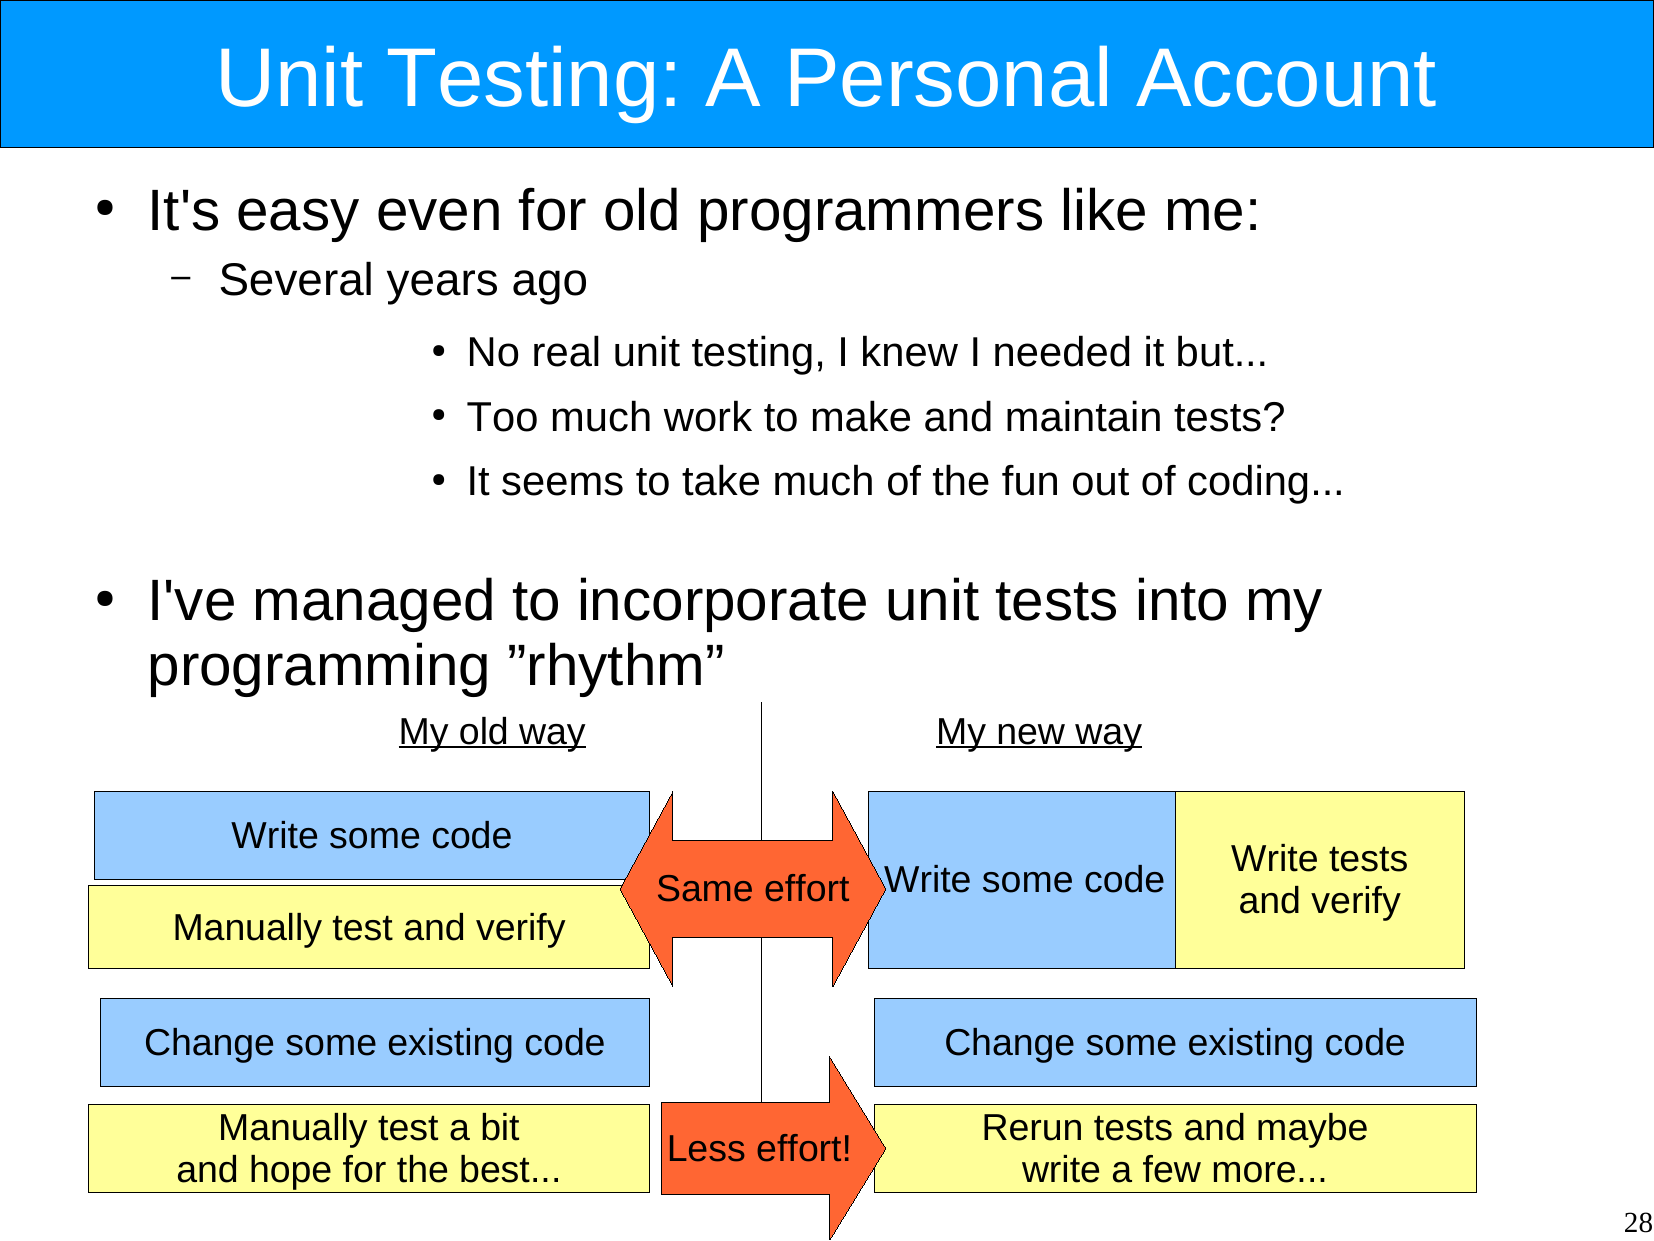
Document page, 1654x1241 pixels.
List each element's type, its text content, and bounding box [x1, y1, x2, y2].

text_box Write tests and verify [1175, 791, 1465, 969]
text_box My new way [921, 702, 1217, 760]
text_box My old way [383, 702, 680, 760]
text_box Write some code [868, 791, 1175, 969]
text_box Change some existing code [874, 998, 1477, 1087]
text_box Same effort [620, 791, 886, 987]
list It's easy even for old programmers like me: Several years ago No real unit testing, I knew I needed it but... Too much work to make and maintain tests? It seems to take much of the fun out of coding... I've managed to incorporate unit tests into my programming ”rhythm” [76, 177, 1565, 1196]
text_box Rerun tests and maybe write a few more... [874, 1104, 1477, 1193]
text_box Less effort! [661, 1056, 886, 1240]
title Unit Testing: A Personal Account [82, 21, 1571, 135]
text_box Manually test and verify [88, 885, 650, 969]
text_box Write some code [94, 791, 650, 880]
text_box Change some existing code [100, 998, 650, 1087]
text_box Manually test a bit and hope for the best... [88, 1104, 650, 1193]
